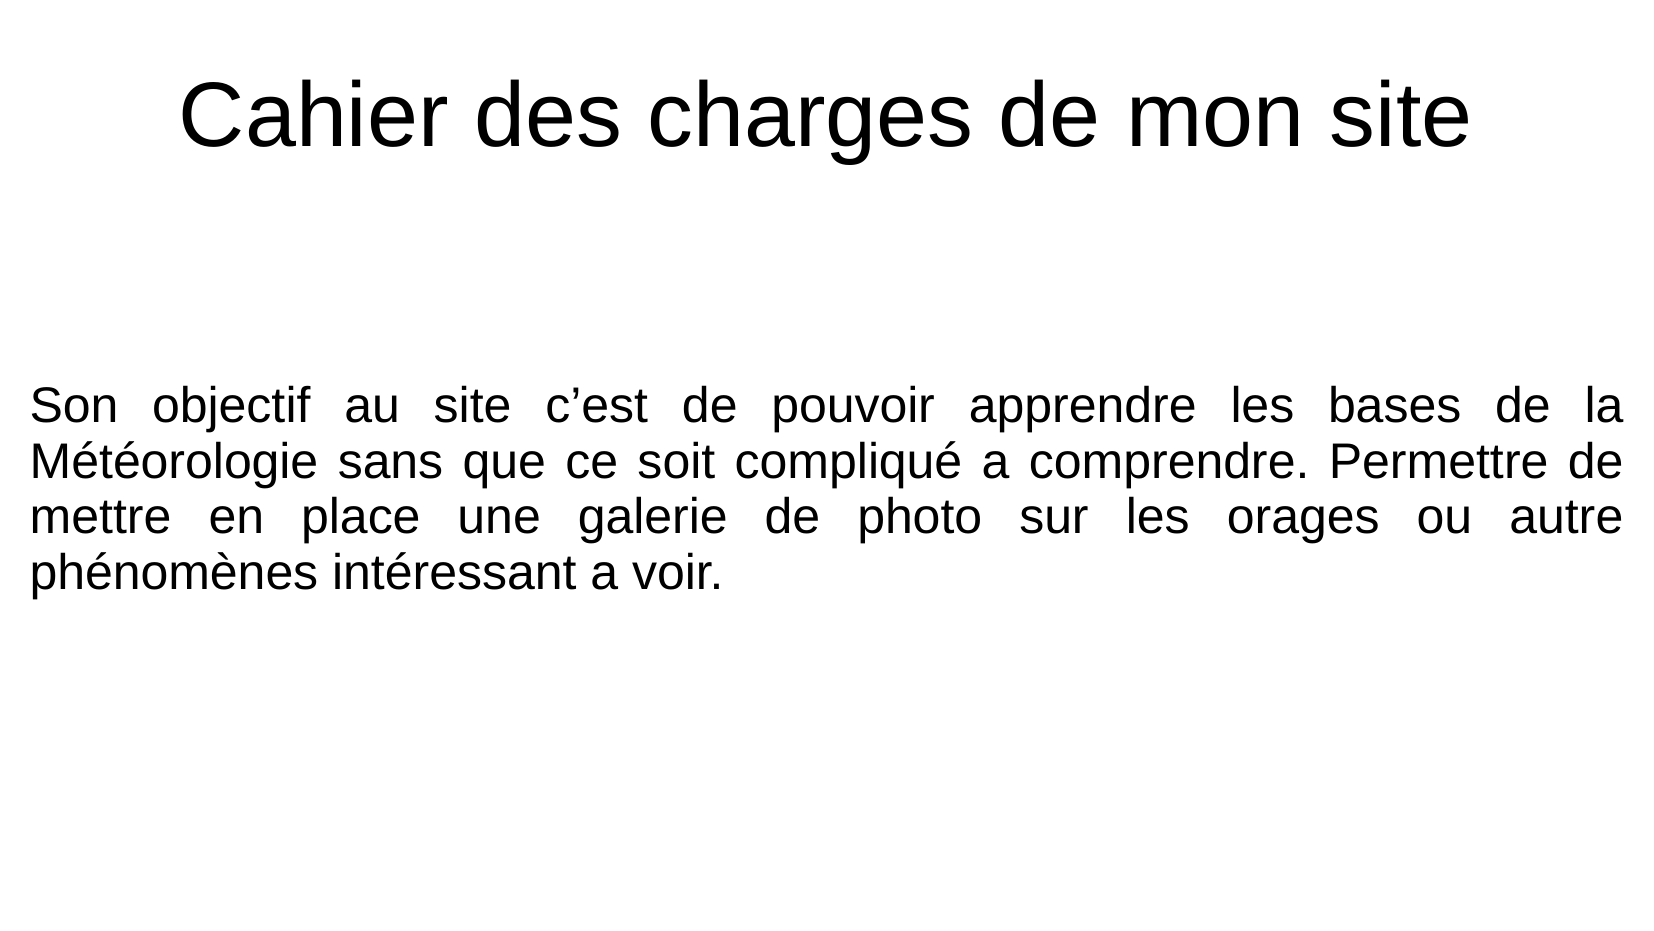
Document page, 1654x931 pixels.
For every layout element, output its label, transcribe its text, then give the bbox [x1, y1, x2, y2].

title Cahier des charges de mon site [82, 37, 1571, 193]
list Son objectif au site c’est de pouvoir apprendre les bases de la Météorologie sans que ce soit compliqué a comprendre. Permettre de mettre en place une galerie de photo sur les orages ou autre phénomènes intéressant a voir. [29, 206, 1625, 916]
